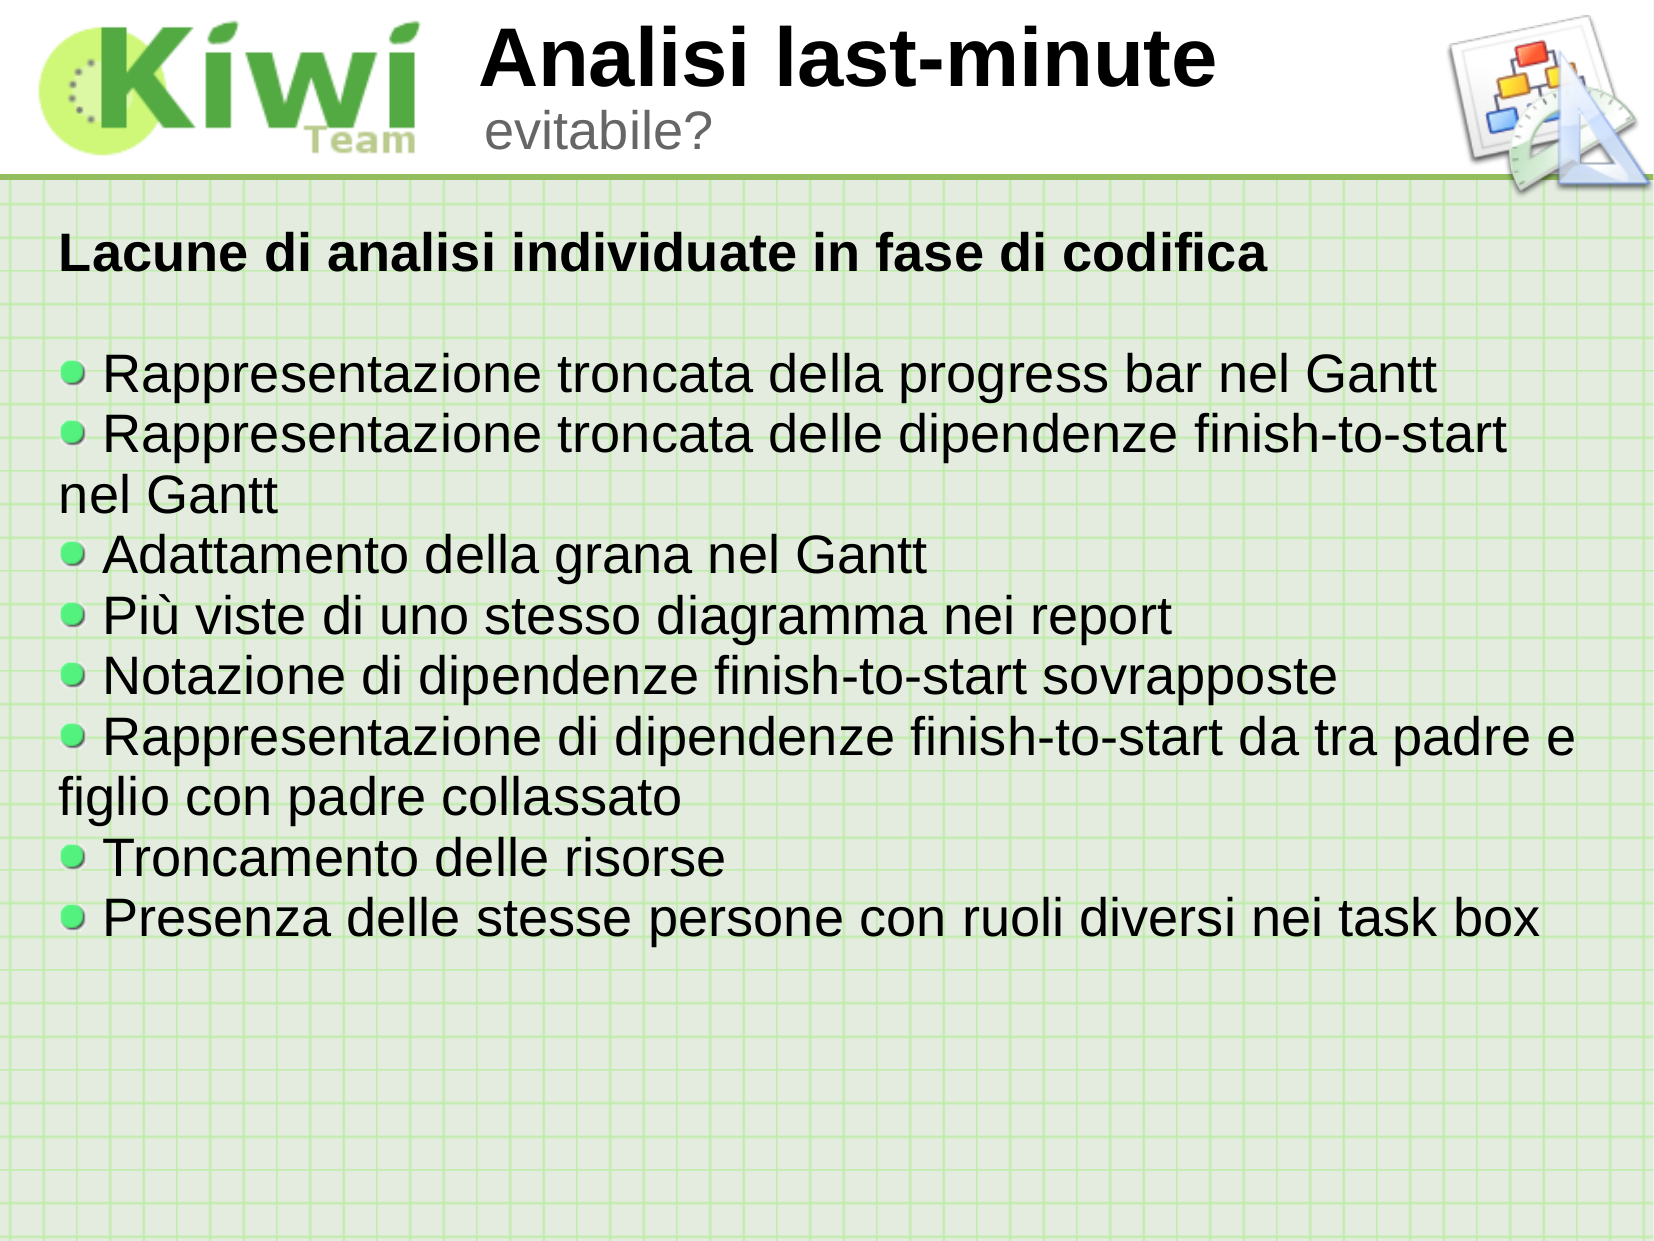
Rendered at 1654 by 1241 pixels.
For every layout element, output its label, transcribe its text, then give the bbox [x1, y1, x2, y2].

text_box [0, 0, 1446, 174]
title evitabile? [484, 88, 1312, 173]
picture [29, 7, 438, 166]
text_box Lacune di analisi individuate in fase di codifica Rappresentazione troncata della progress bar nel Gantt Rappresentazione troncata delle dipendenze finish-to-start nel Gantt Adattamento della grana nel Gantt Più viste di uno stesso diagramma nei report Notazione di dipendenze finish-to-start sovrapposte Rappresentazione di dipendenze finish-to-start da tra padre e figlio con padre collassato Troncamento delle risorse Presenza delle stesse persone con ruoli diversi nei task box [59, 205, 1595, 951]
title Analisi last-minute [478, 8, 1270, 107]
picture [0, 0, 1654, 1241]
